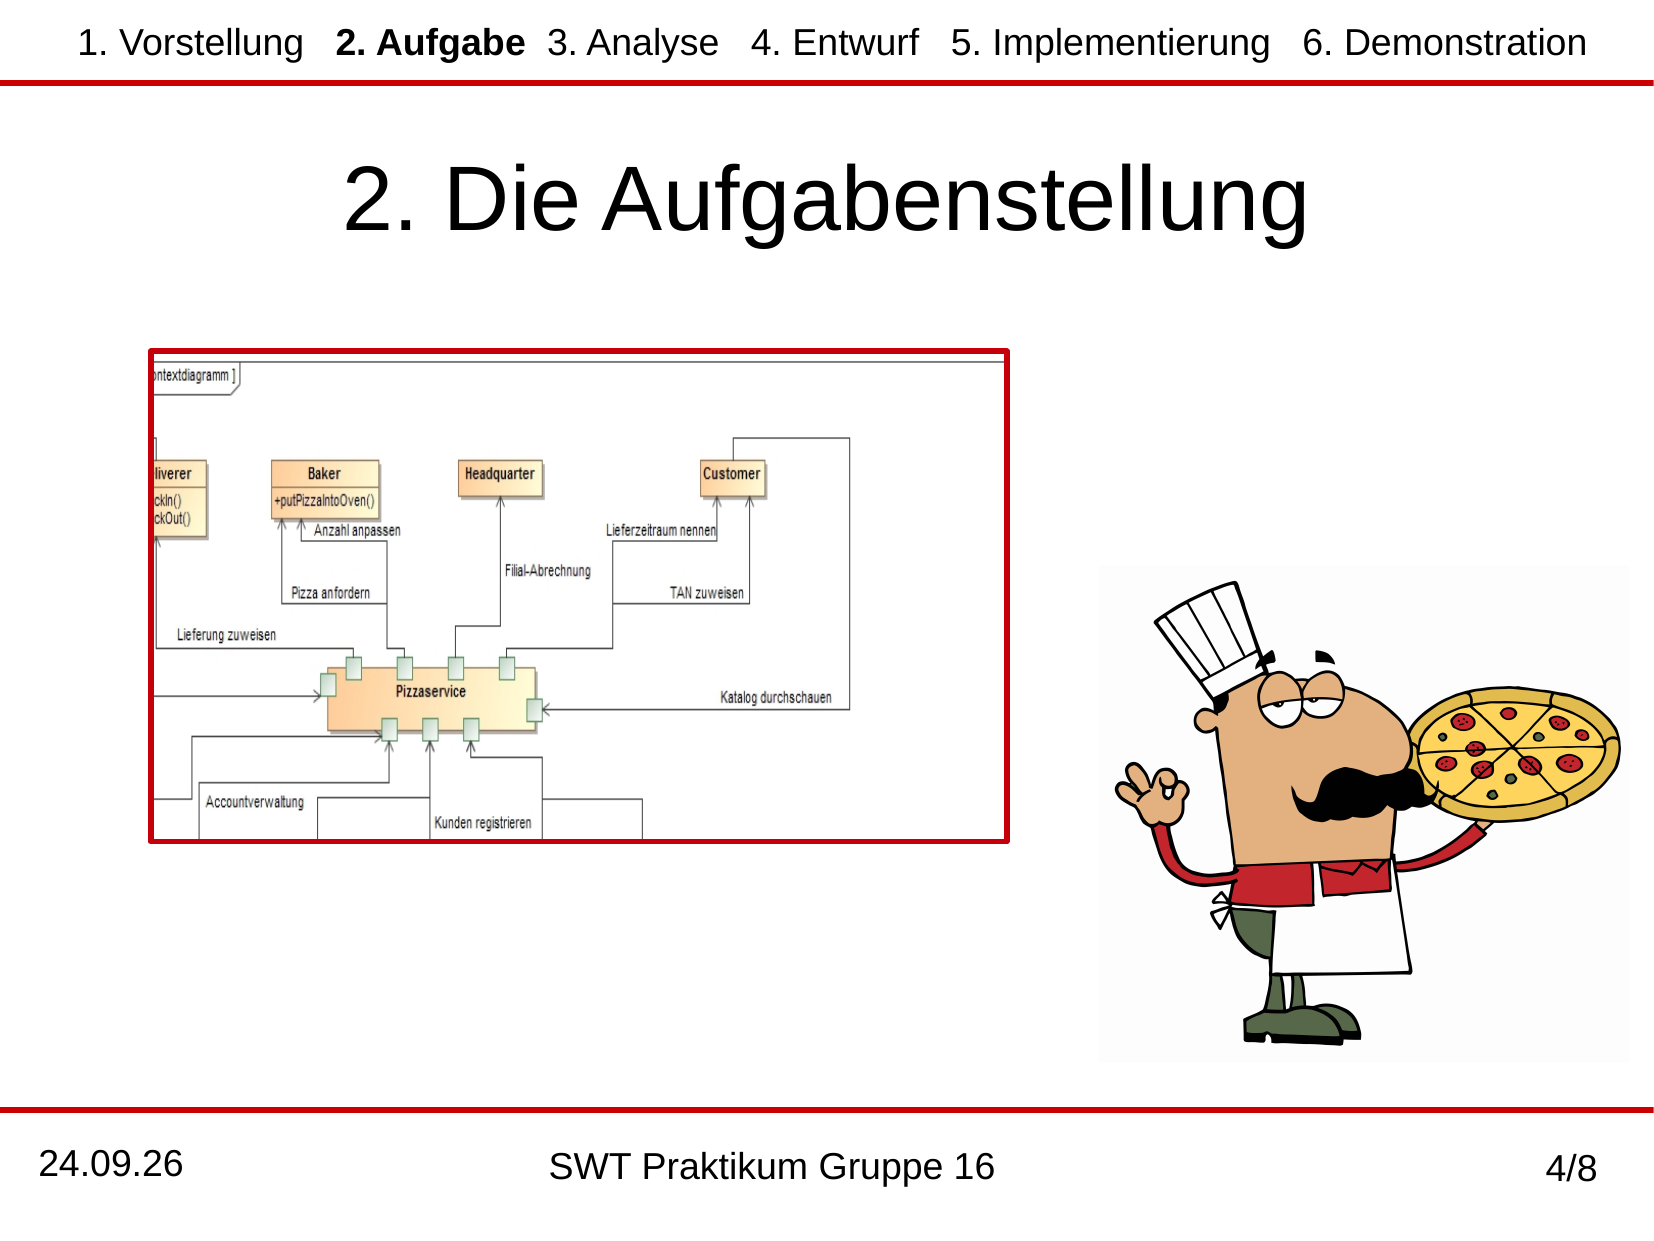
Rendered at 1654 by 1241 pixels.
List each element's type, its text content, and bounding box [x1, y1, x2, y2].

text_box 1. Vorstellung 2. Aufgabe 3. Analyse 4. Entwurf 5. Implementierung 6. Demonstration [35, 14, 1630, 71]
title 2. Die Aufgabenstellung [82, 94, 1571, 303]
picture [153, 354, 1004, 839]
picture [1098, 565, 1630, 1063]
